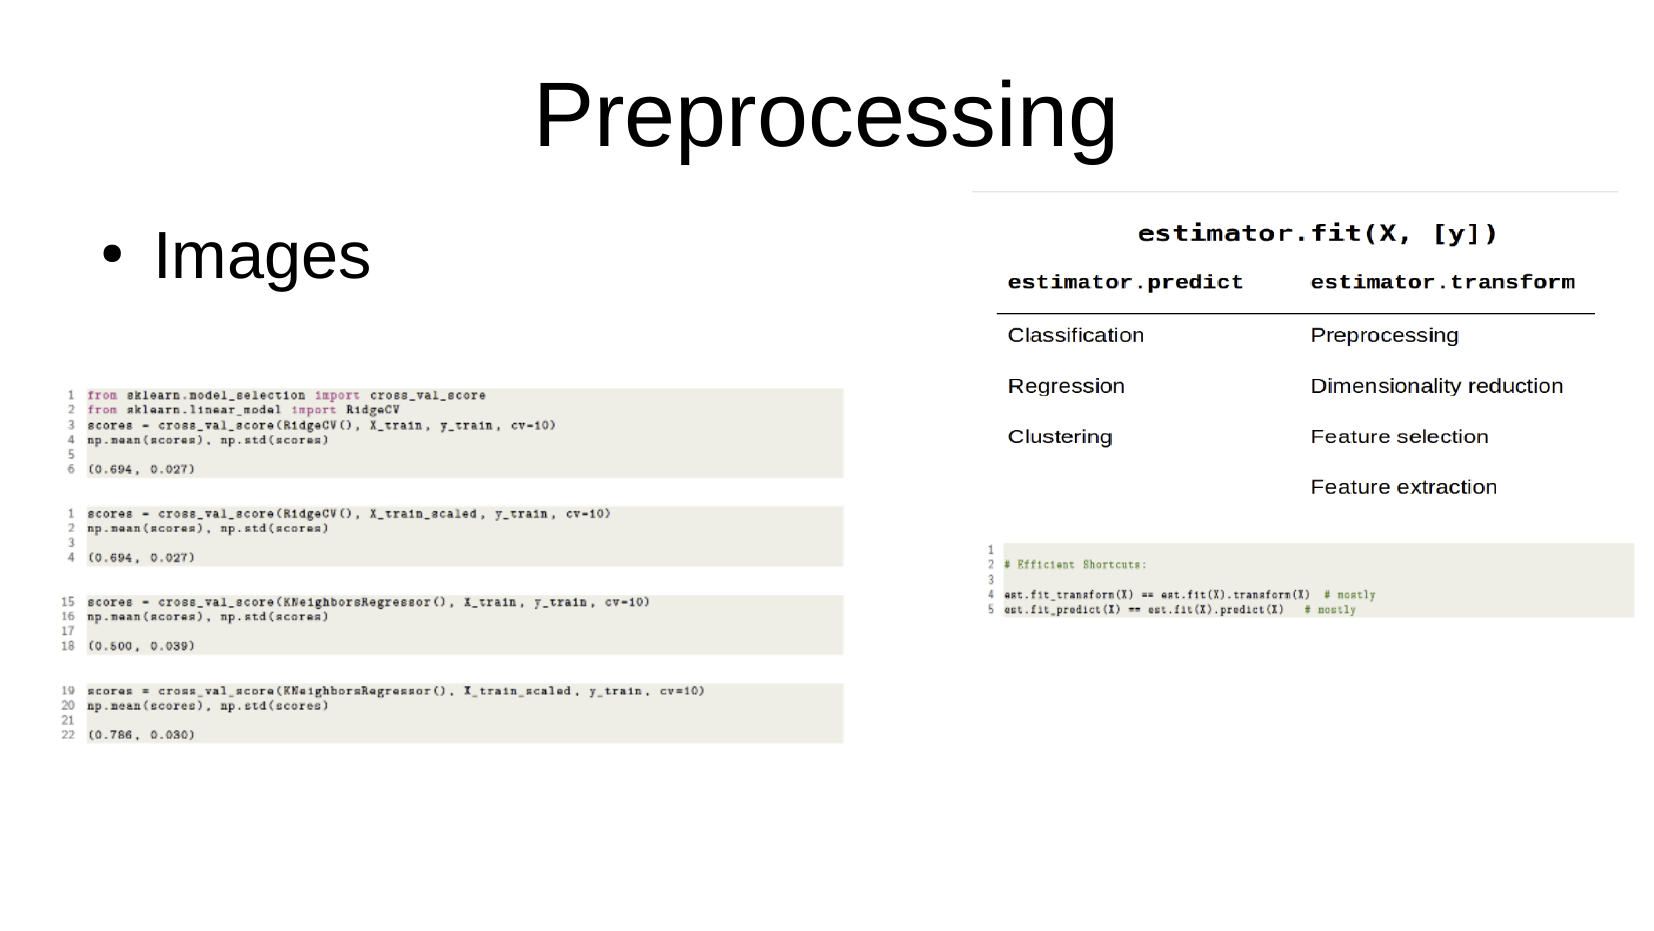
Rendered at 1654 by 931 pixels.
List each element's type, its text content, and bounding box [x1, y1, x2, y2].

title Preprocessing [82, 37, 1571, 193]
list Images [82, 217, 1636, 901]
picture [975, 535, 1647, 631]
picture [972, 191, 1618, 519]
picture [50, 372, 916, 766]
